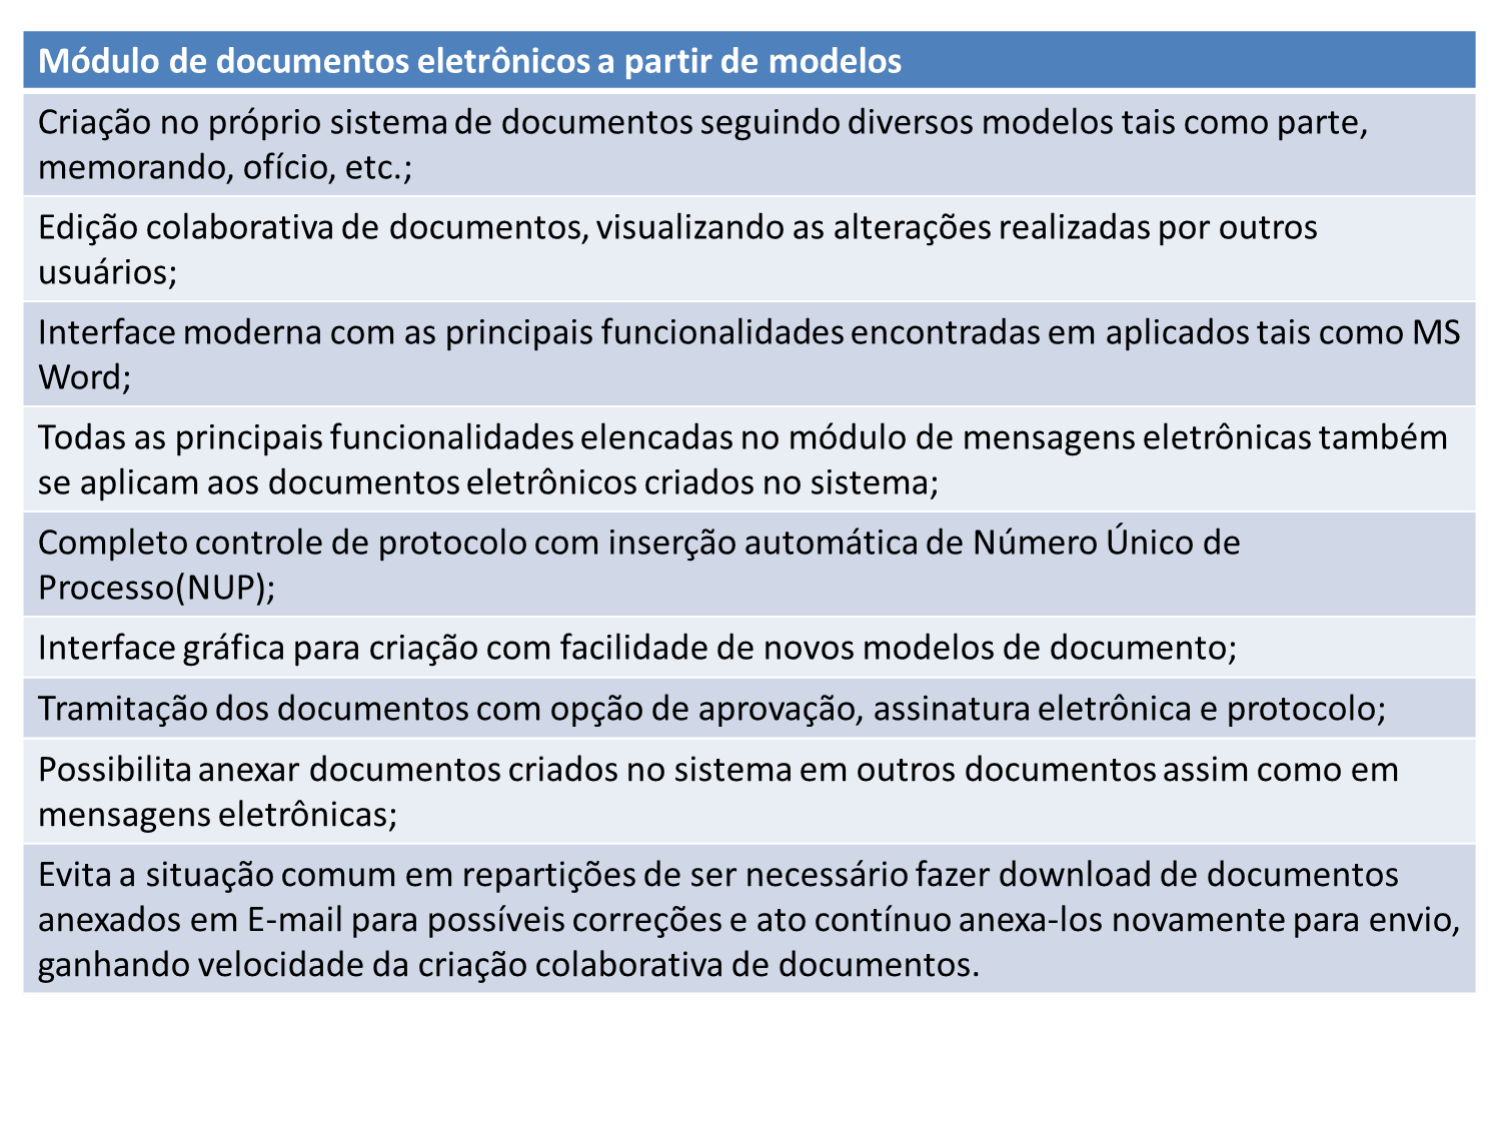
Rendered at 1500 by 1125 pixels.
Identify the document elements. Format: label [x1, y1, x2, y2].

picture [22, 25, 1477, 1009]
